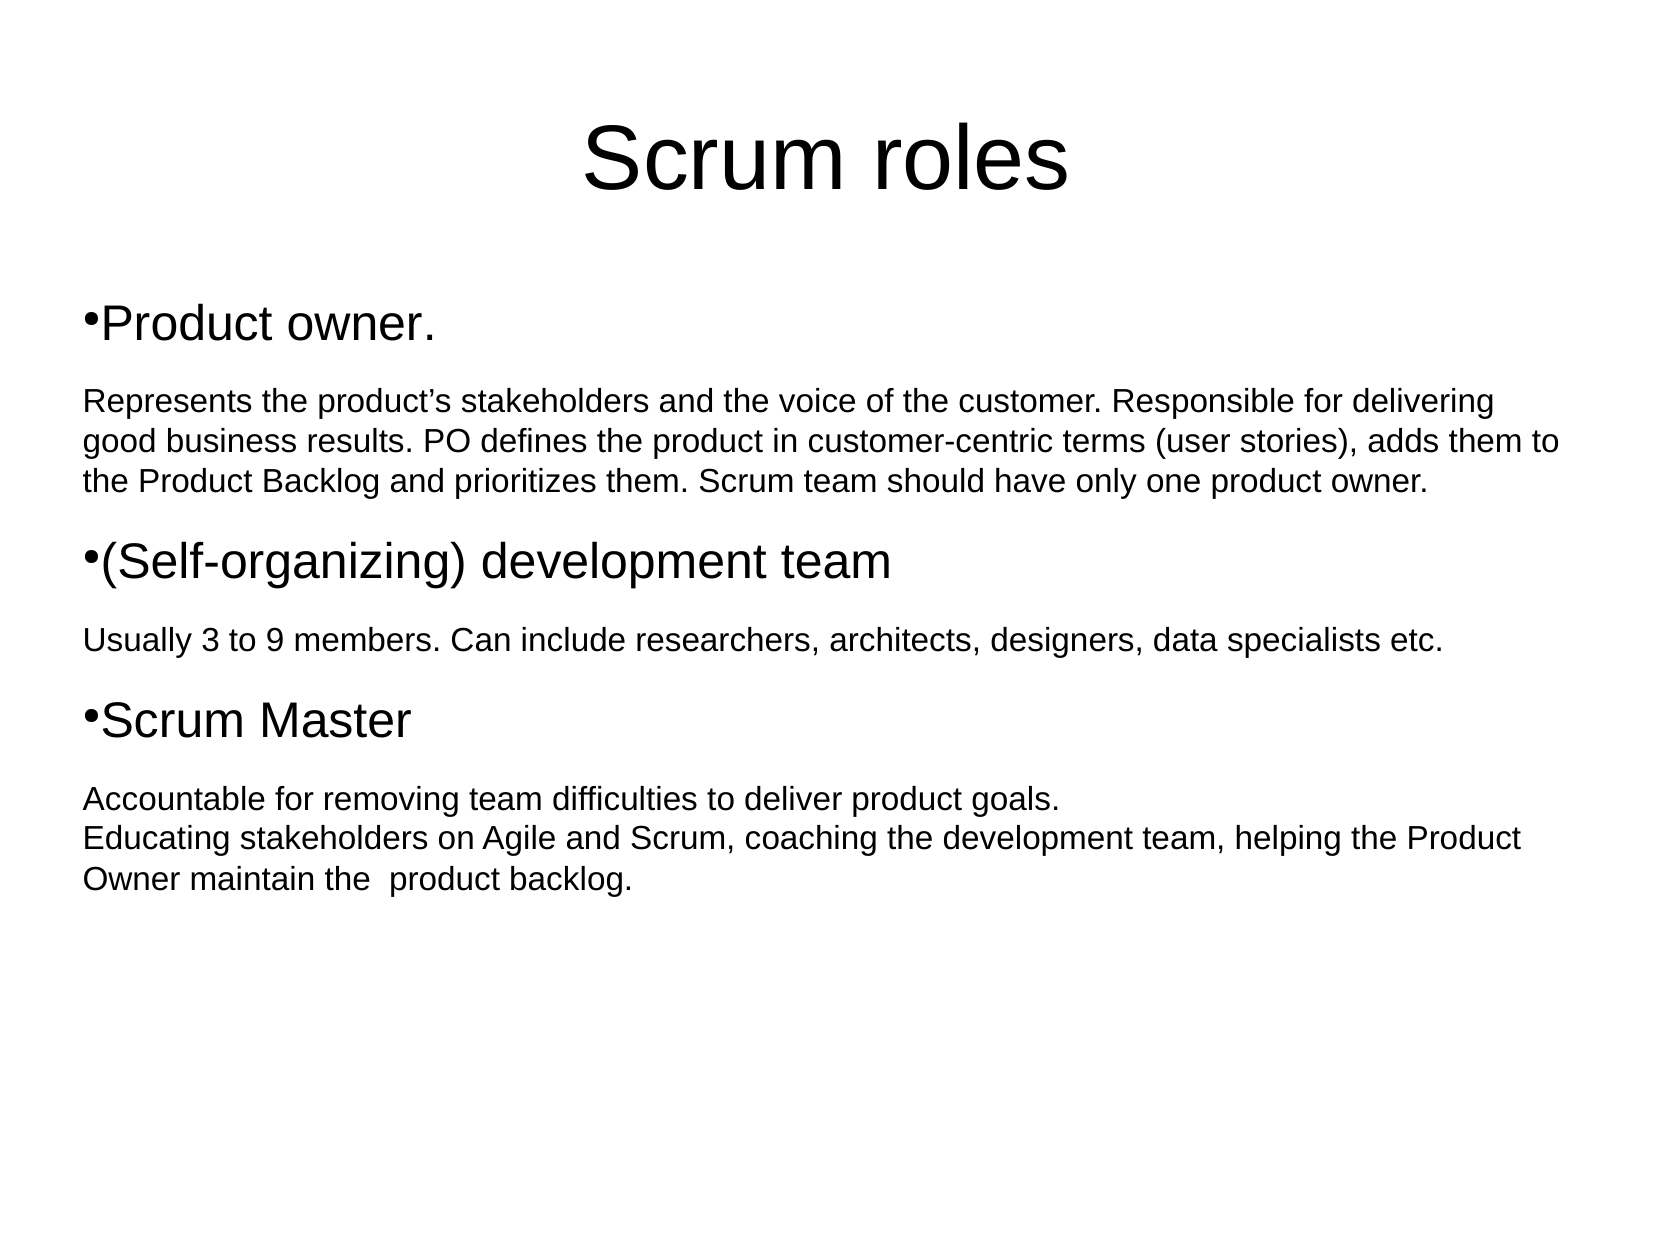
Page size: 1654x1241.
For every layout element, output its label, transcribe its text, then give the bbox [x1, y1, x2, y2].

list Product owner. Represents the product’s stakeholders and the voice of the customer. Responsible for delivering good business results. PO defines the product in customer-centric terms (user stories), adds them to the Product Backlog and prioritizes them. Scrum team should have only one product owner. (Self-organizing) development team Usually 3 to 9 members. Can include researchers, architects, designers, data specialists etc. Scrum Master Accountable for removing team difficulties to deliver product goals. Educating stakeholders on Agile and Scrum, coaching the development team, helping the Product Owner maintain the product backlog. [82, 290, 1571, 1010]
title Scrum roles [82, 49, 1571, 257]
